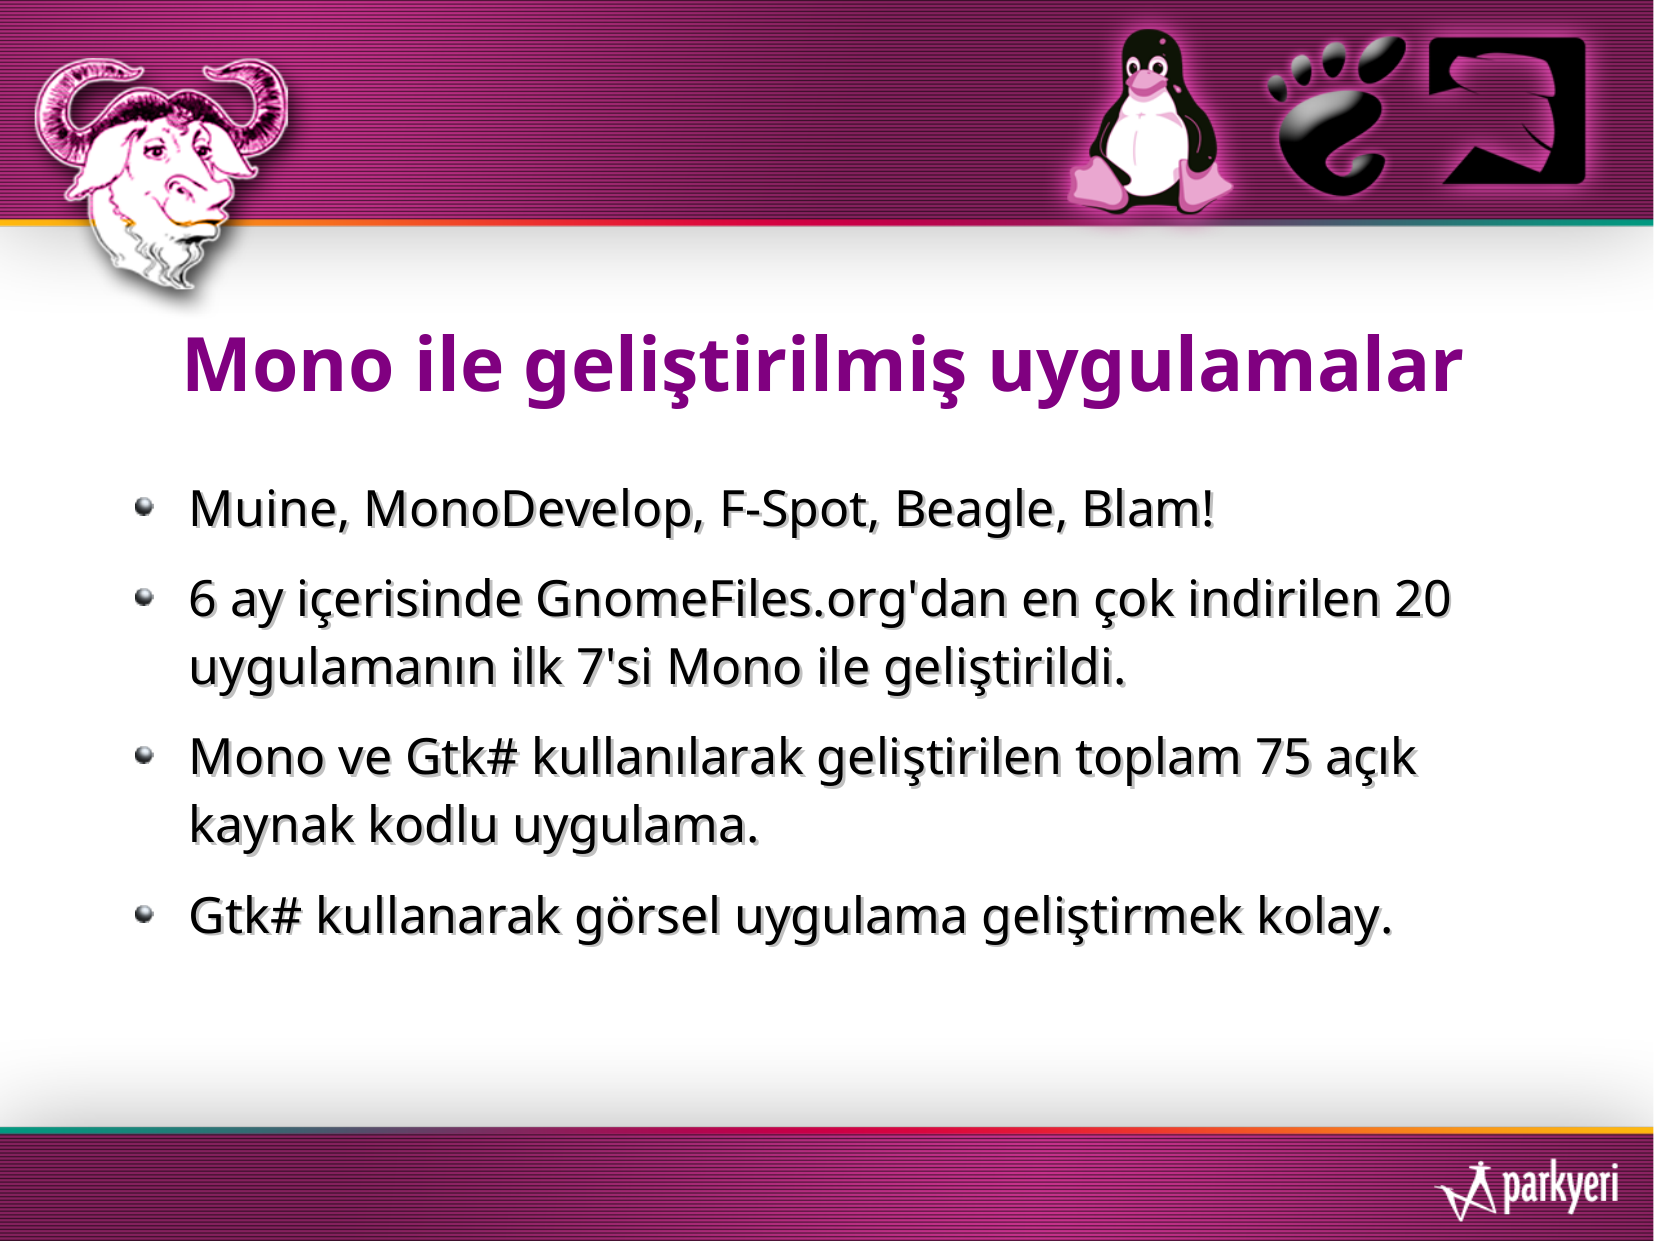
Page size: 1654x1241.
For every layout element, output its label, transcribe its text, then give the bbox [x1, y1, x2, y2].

list Muine, MonoDevelop, F-Spot, Beagle, Blam! 6 ay içerisinde GnomeFiles.org'dan en çok indirilen 20 uygulamanın ilk 7'si Mono ile geliştirildi. Mono ve Gtk# kullanılarak geliştirilen toplam 75 açık kaynak kodlu uygulama. Gtk# kullanarak görsel uygulama geliştirmek kolay. [118, 472, 1531, 1103]
title Mono ile geliştirilmiş uygulamalar [118, 295, 1531, 429]
picture [0, 0, 1654, 1241]
